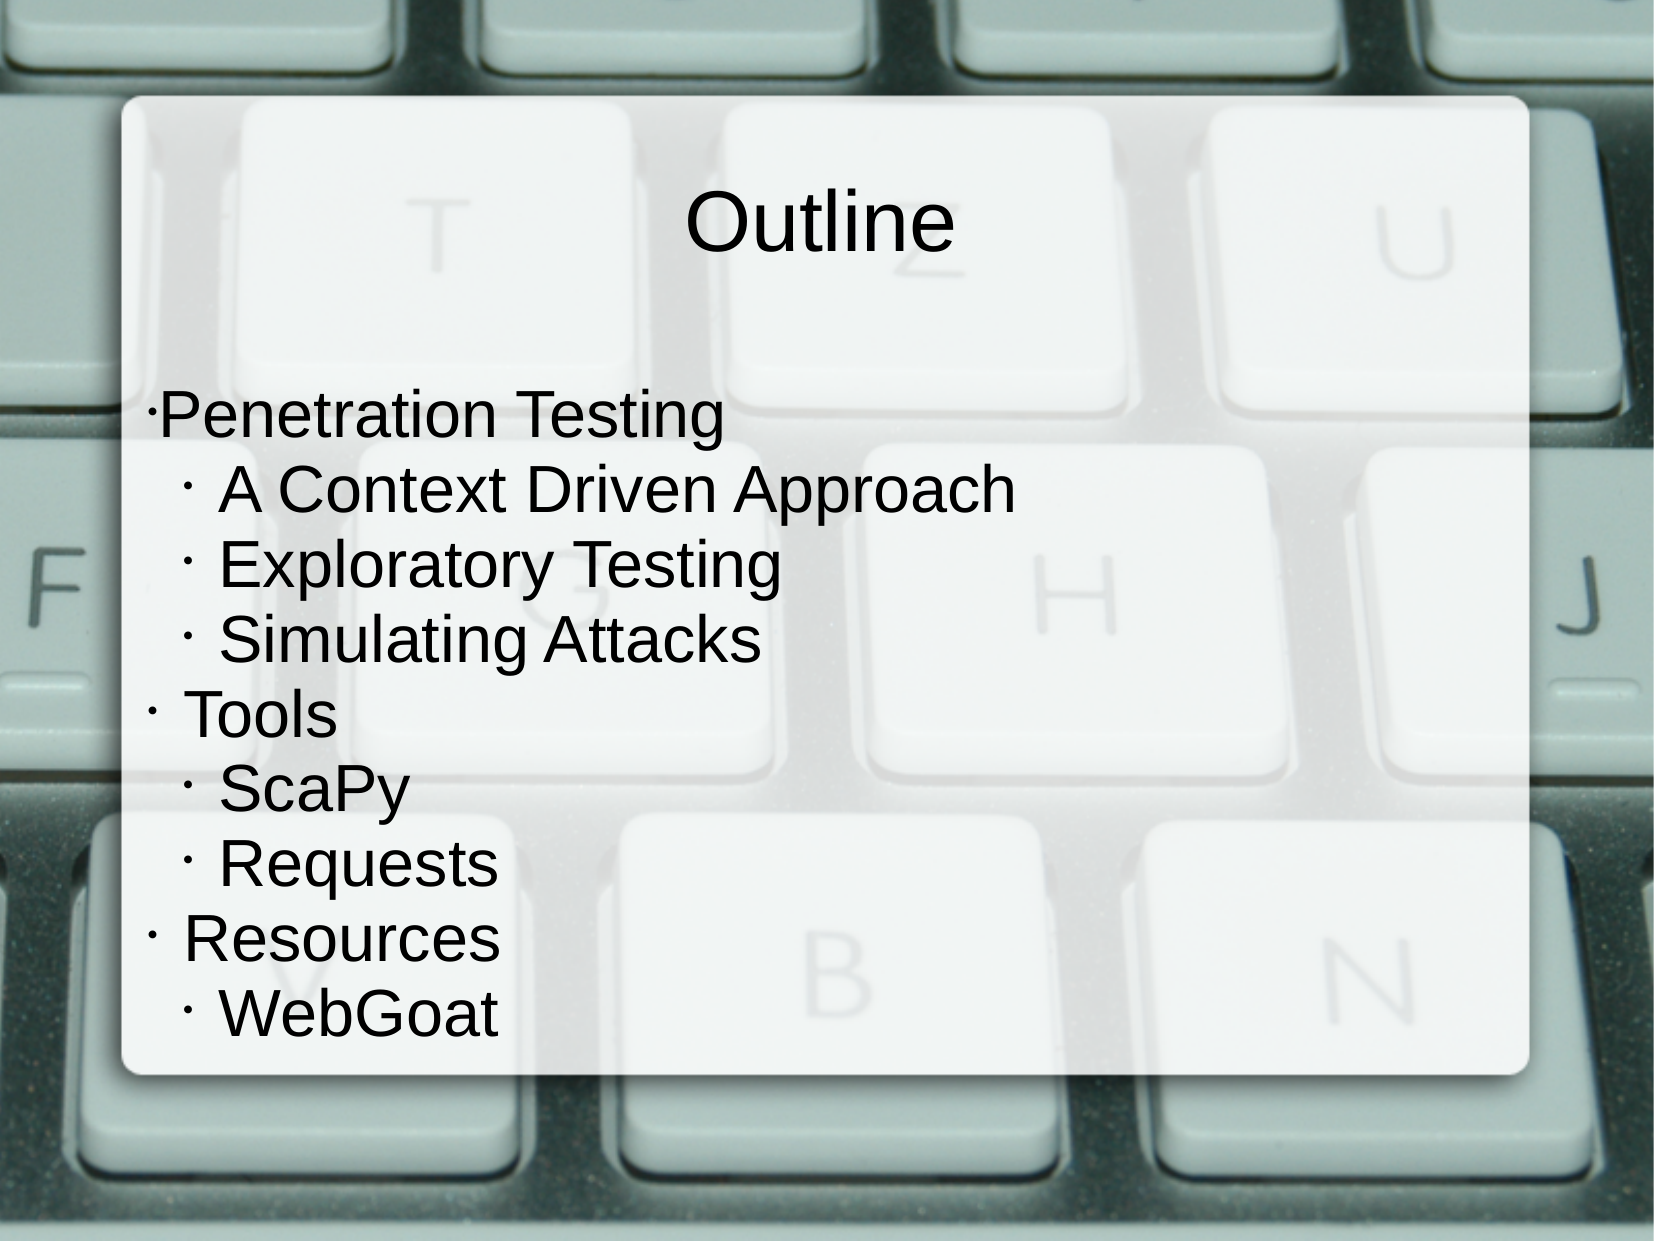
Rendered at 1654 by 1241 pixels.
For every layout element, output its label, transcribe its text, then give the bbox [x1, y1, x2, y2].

picture [0, 0, 1654, 1241]
subtitle Penetration Testing A Context Driven Approach Exploratory Testing Simulating Attacks Tools ScaPy Requests Resources WebGoat [147, 354, 1506, 1074]
title Outline [135, 117, 1506, 325]
